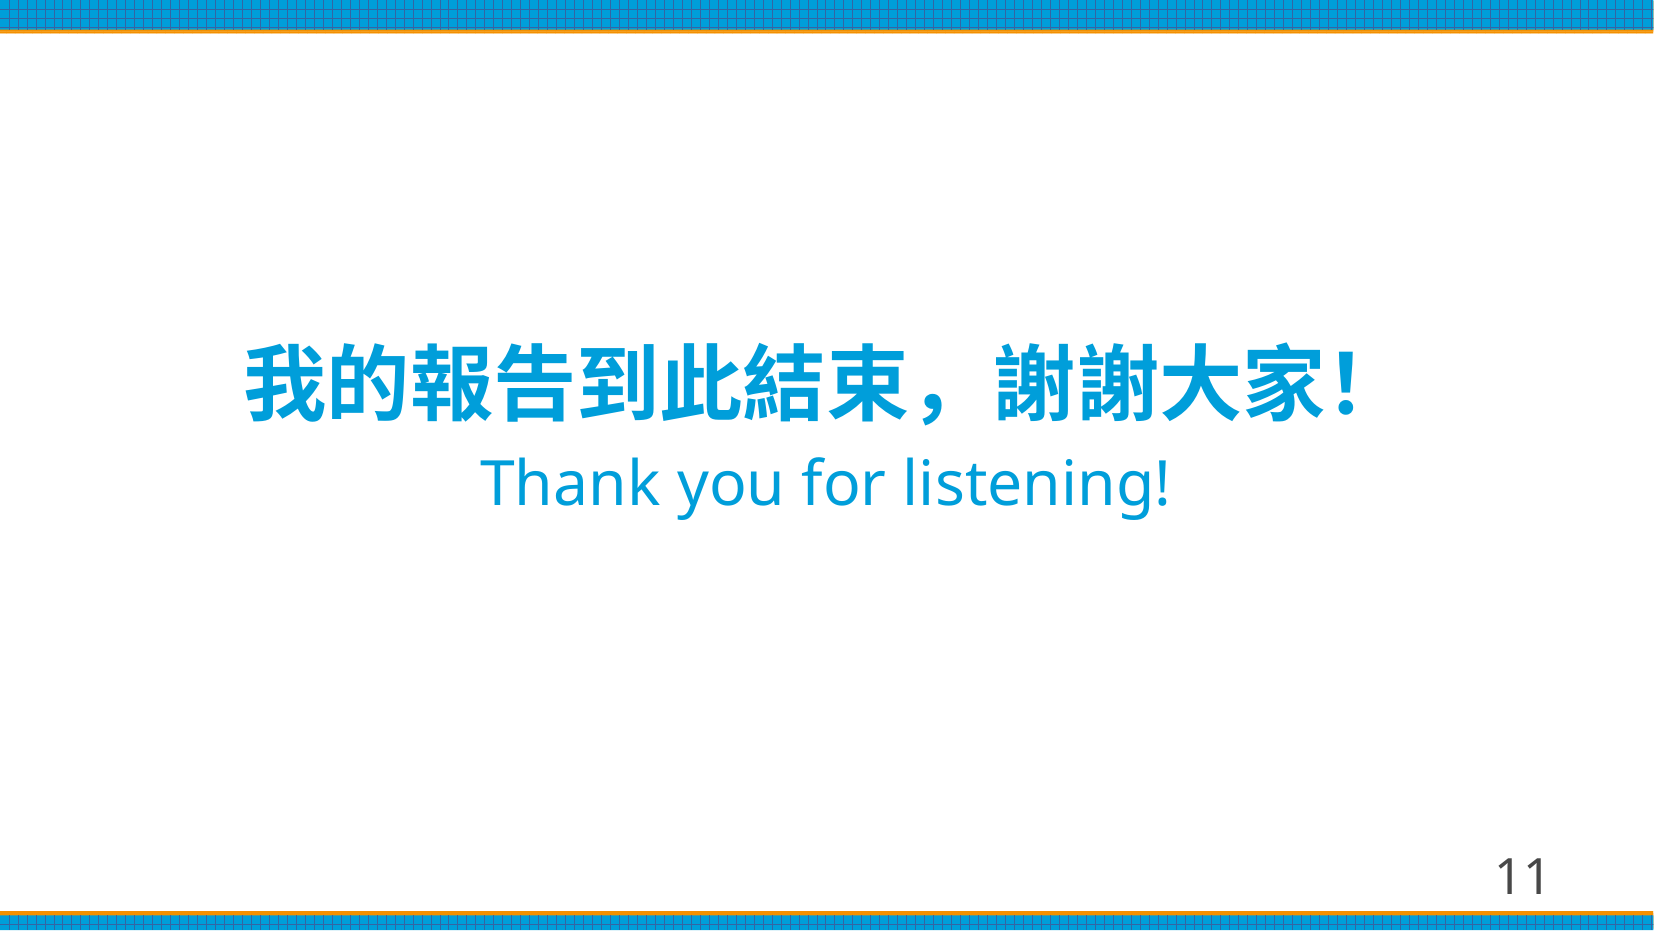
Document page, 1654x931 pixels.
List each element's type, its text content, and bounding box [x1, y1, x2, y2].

subtitle 我的報告到此結束，謝謝大家！ Thank you for listening! [82, 103, 1571, 824]
